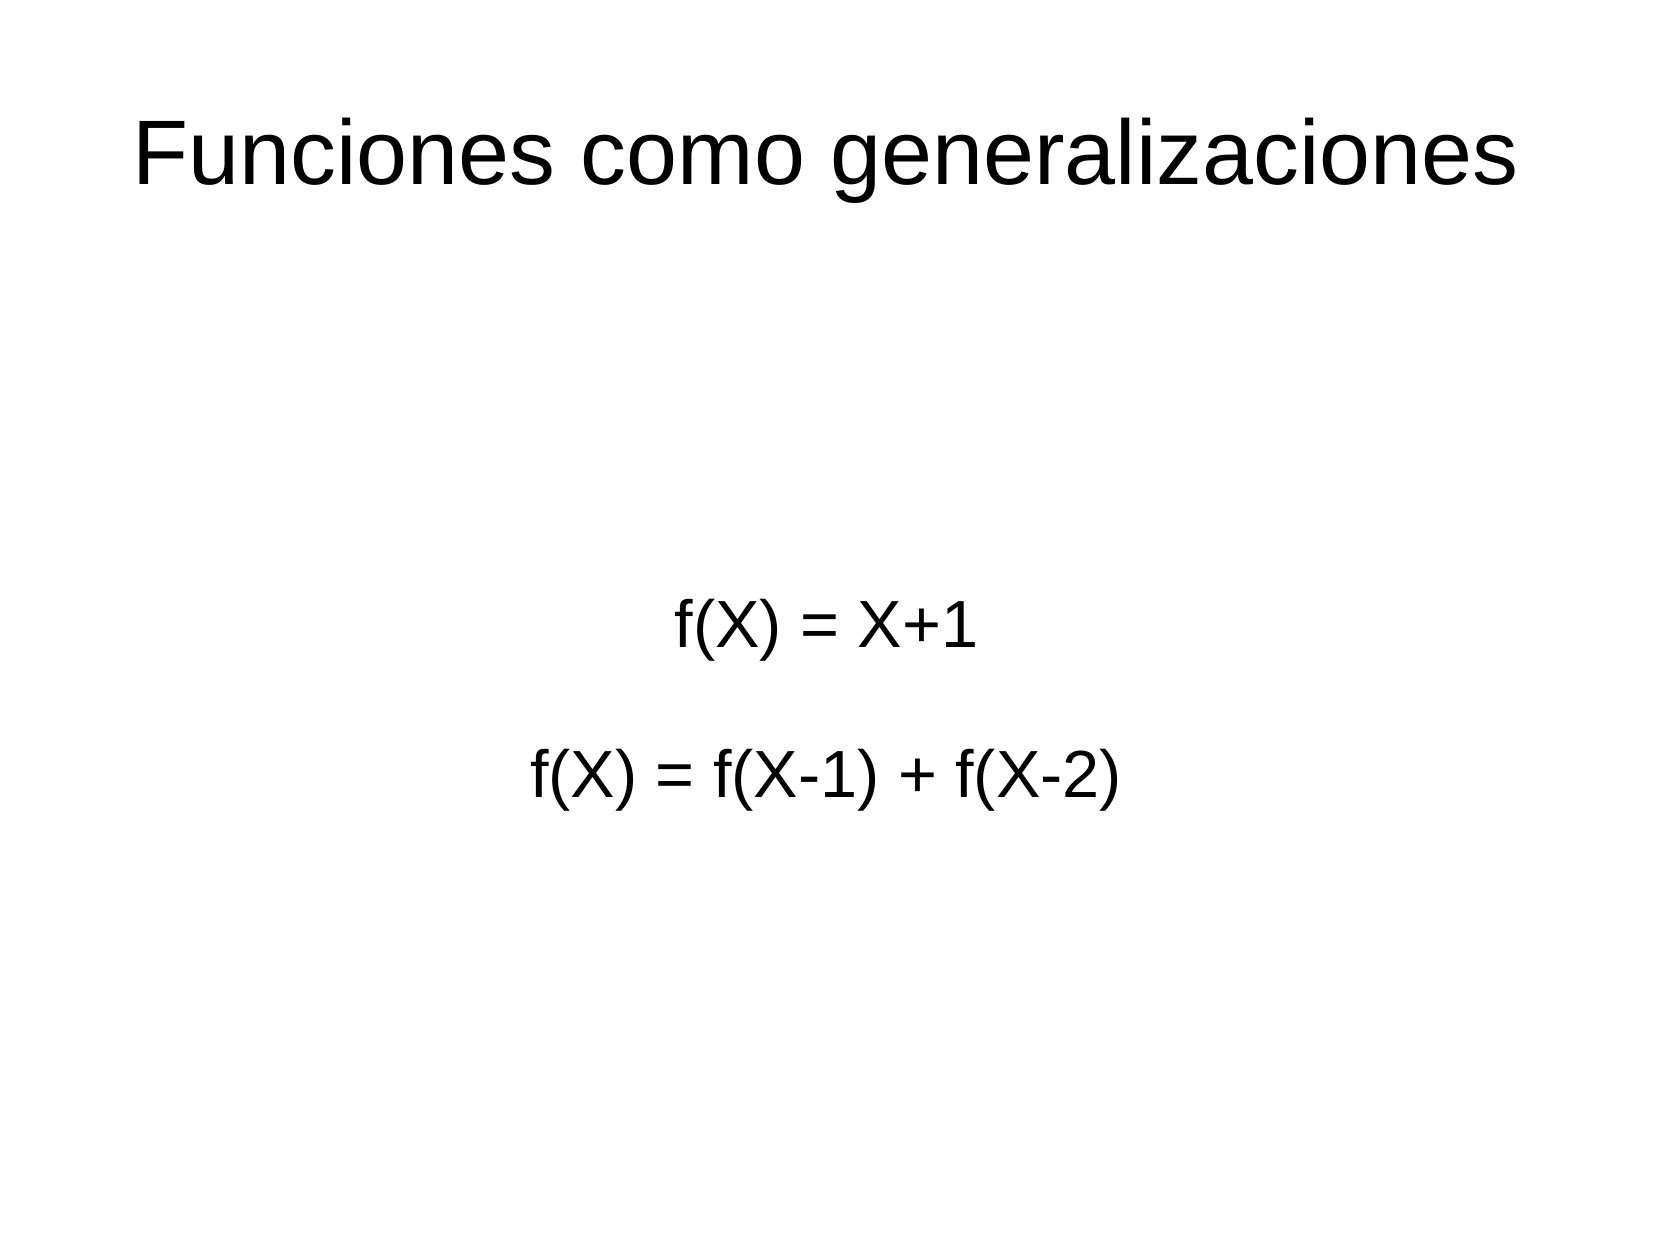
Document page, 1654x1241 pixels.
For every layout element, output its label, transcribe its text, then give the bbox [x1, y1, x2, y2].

title Funciones como generalizaciones [82, 49, 1571, 257]
subtitle f(X) = X+1 f(X) = f(X-1) + f(X-2) [82, 290, 1571, 1109]
